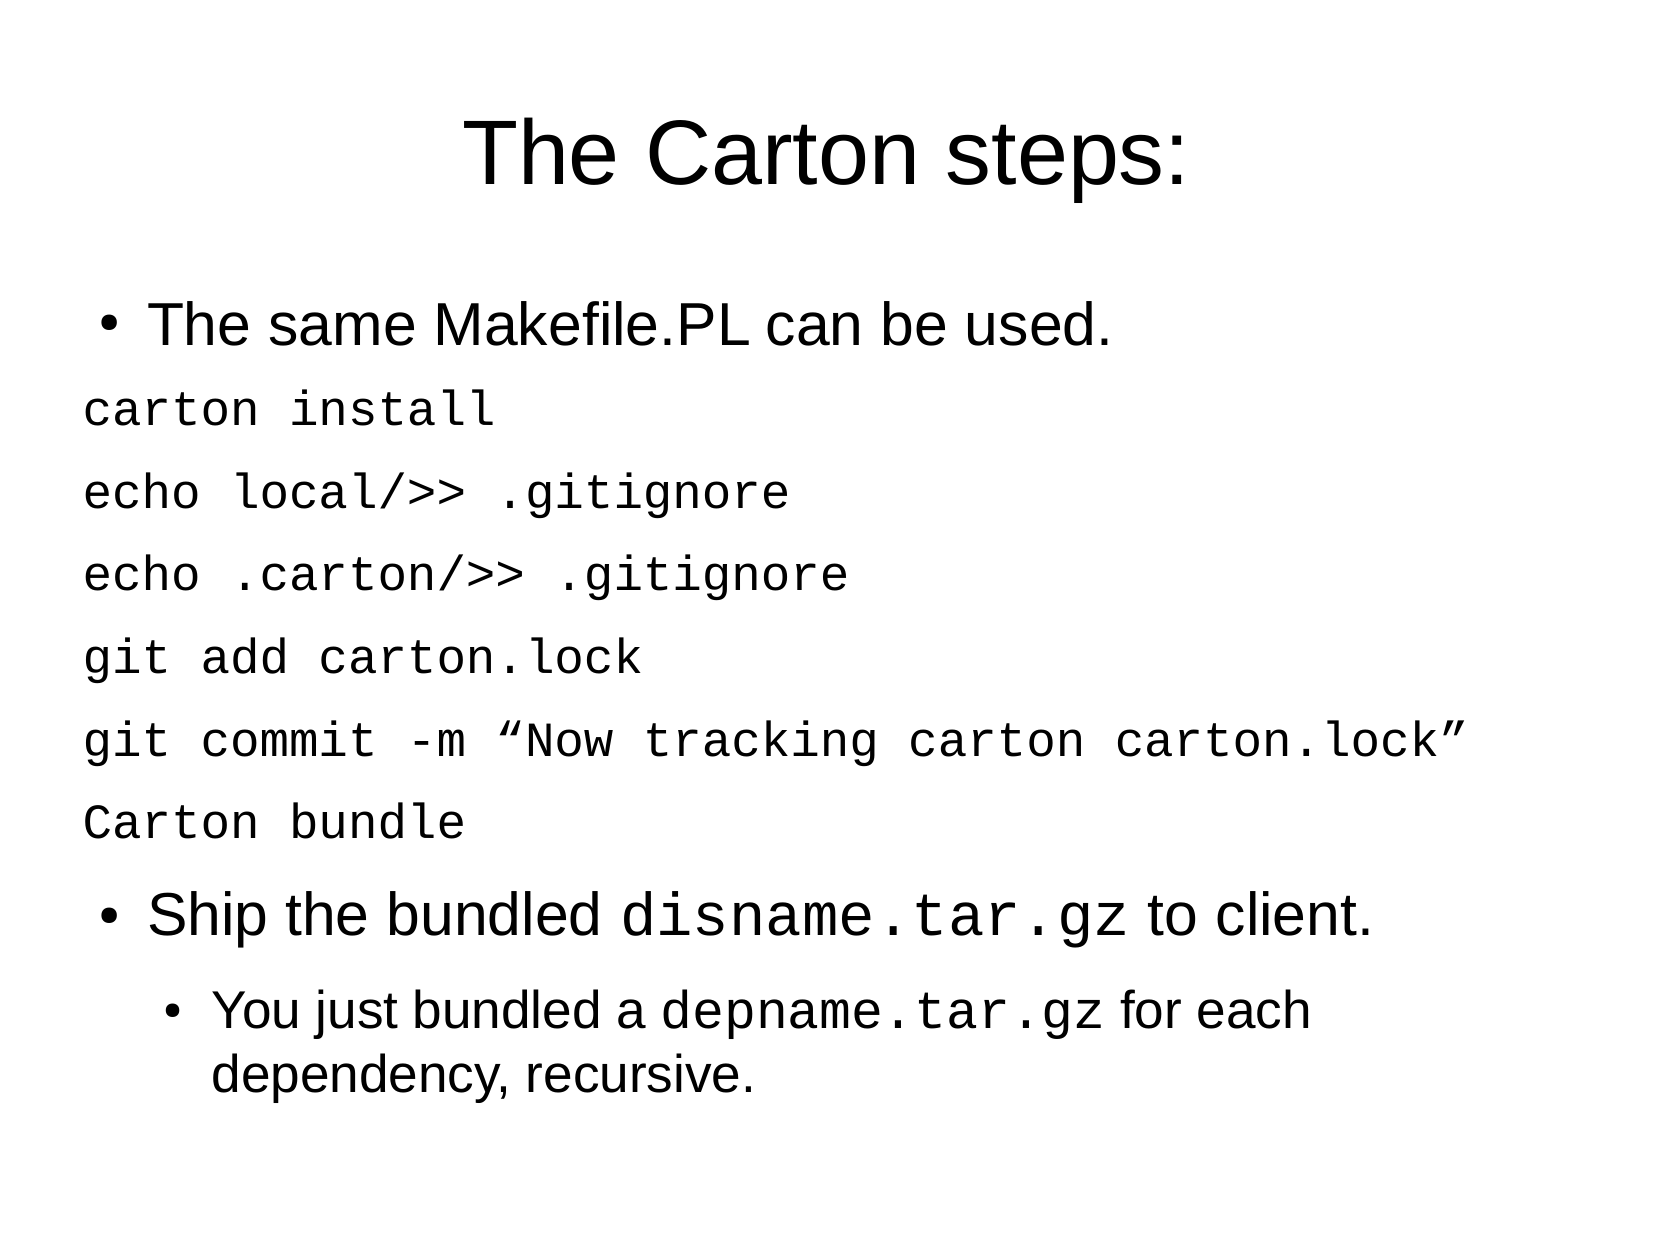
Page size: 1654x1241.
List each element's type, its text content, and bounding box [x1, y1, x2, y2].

list The same Makefile.PL can be used. carton install echo local/>> .gitignore echo .carton/>> .gitignore git add carton.lock git commit -m “Now tracking carton carton.lock” Carton bundle Ship the bundled disname.tar.gz to client. You just bundled a depname.tar.gz for each dependency, recursive. [82, 290, 1571, 1109]
title The Carton steps: [82, 49, 1571, 257]
